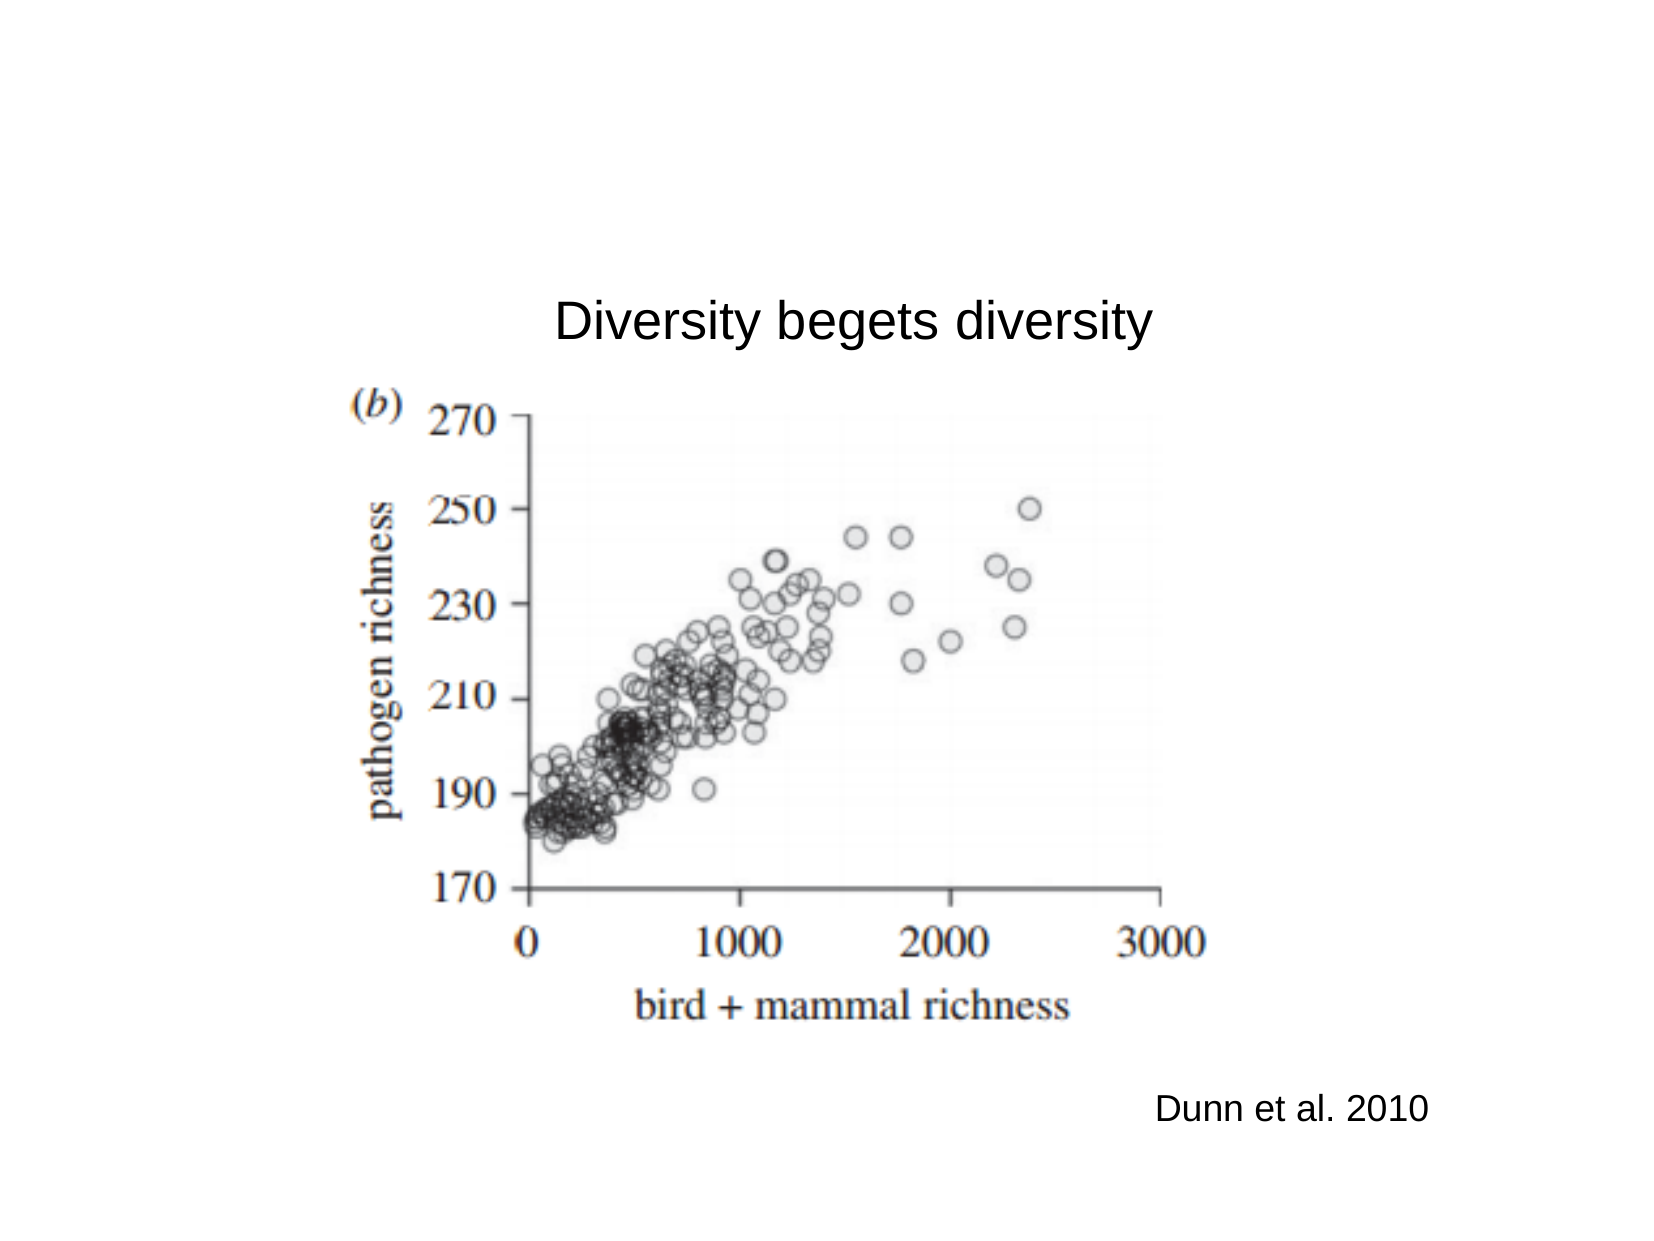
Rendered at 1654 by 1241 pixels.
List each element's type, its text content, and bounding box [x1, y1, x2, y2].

text_box Dunn et al. 2010 [1140, 1080, 1591, 1137]
list Diversity begets diversity [75, 290, 1564, 1010]
picture [322, 1010, 1306, 1081]
